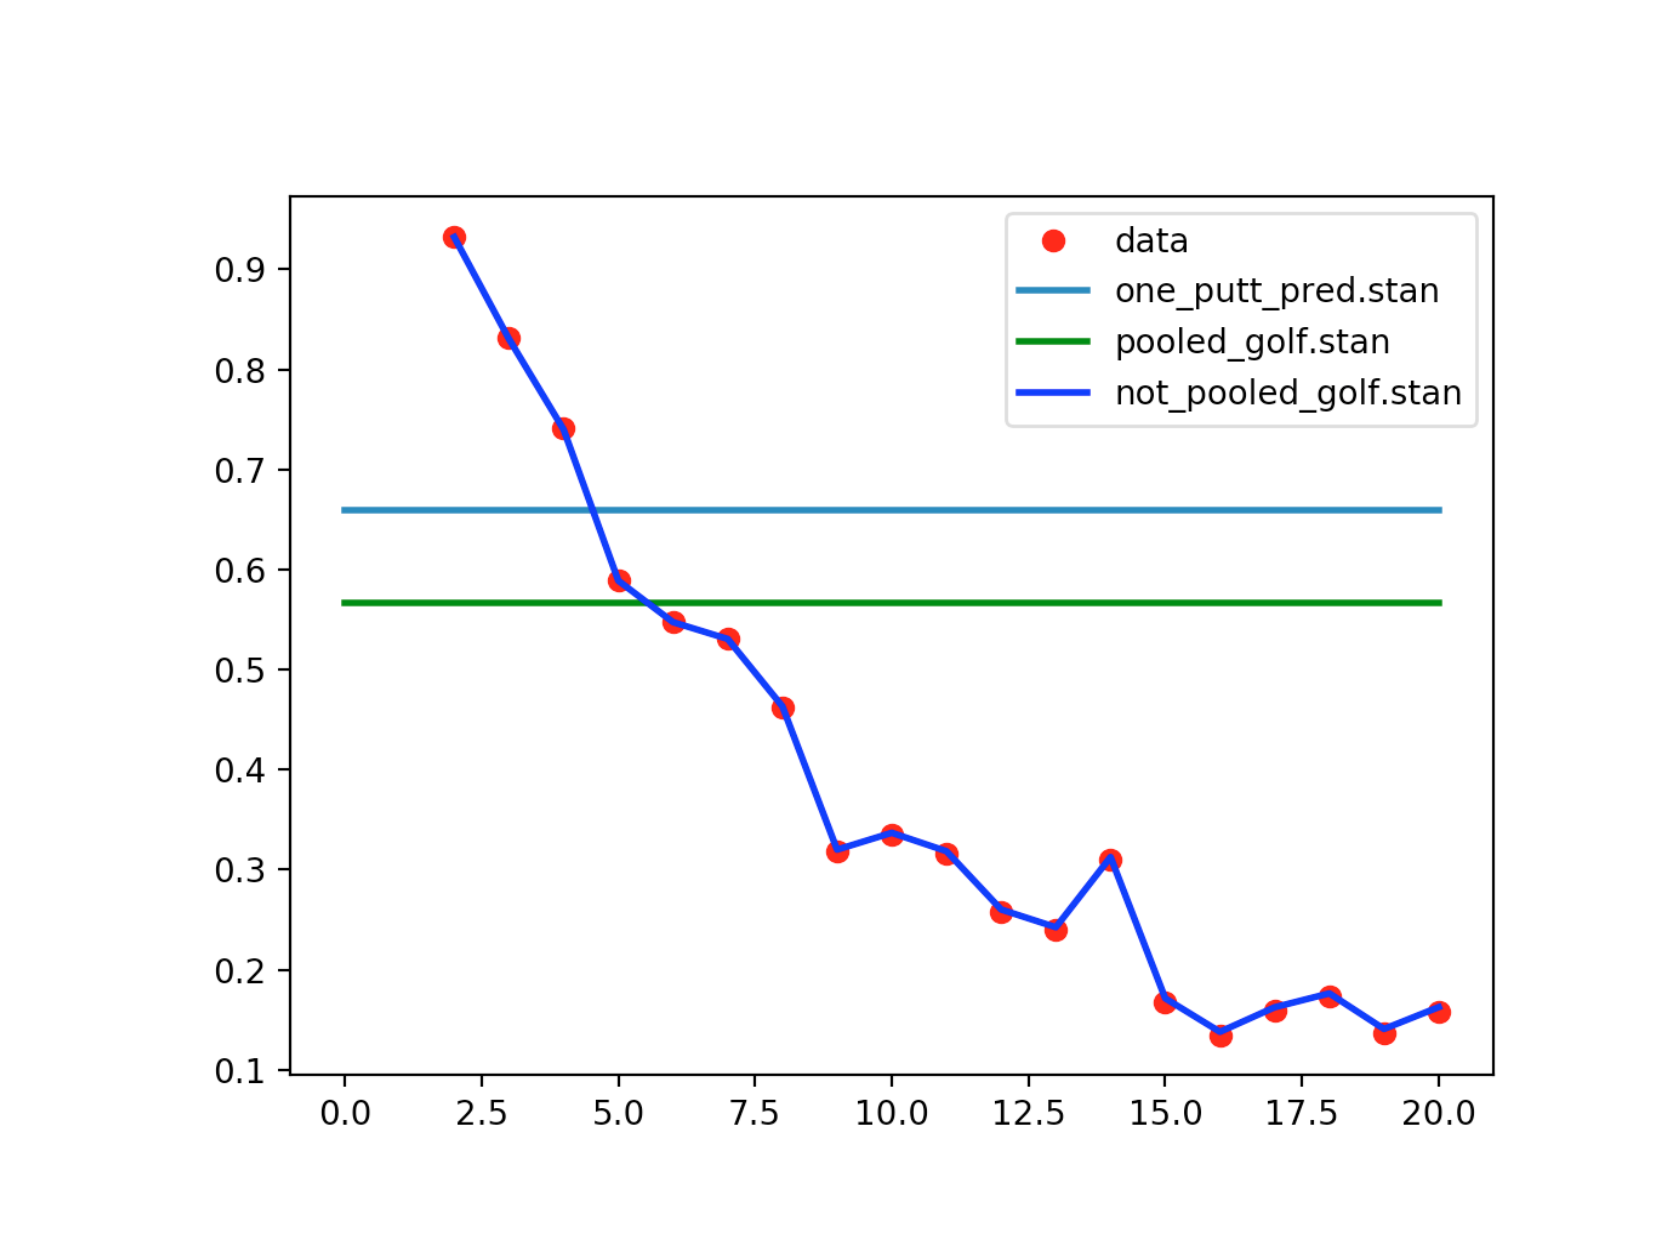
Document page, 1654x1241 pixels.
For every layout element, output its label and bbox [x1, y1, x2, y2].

picture [135, 74, 1576, 1171]
